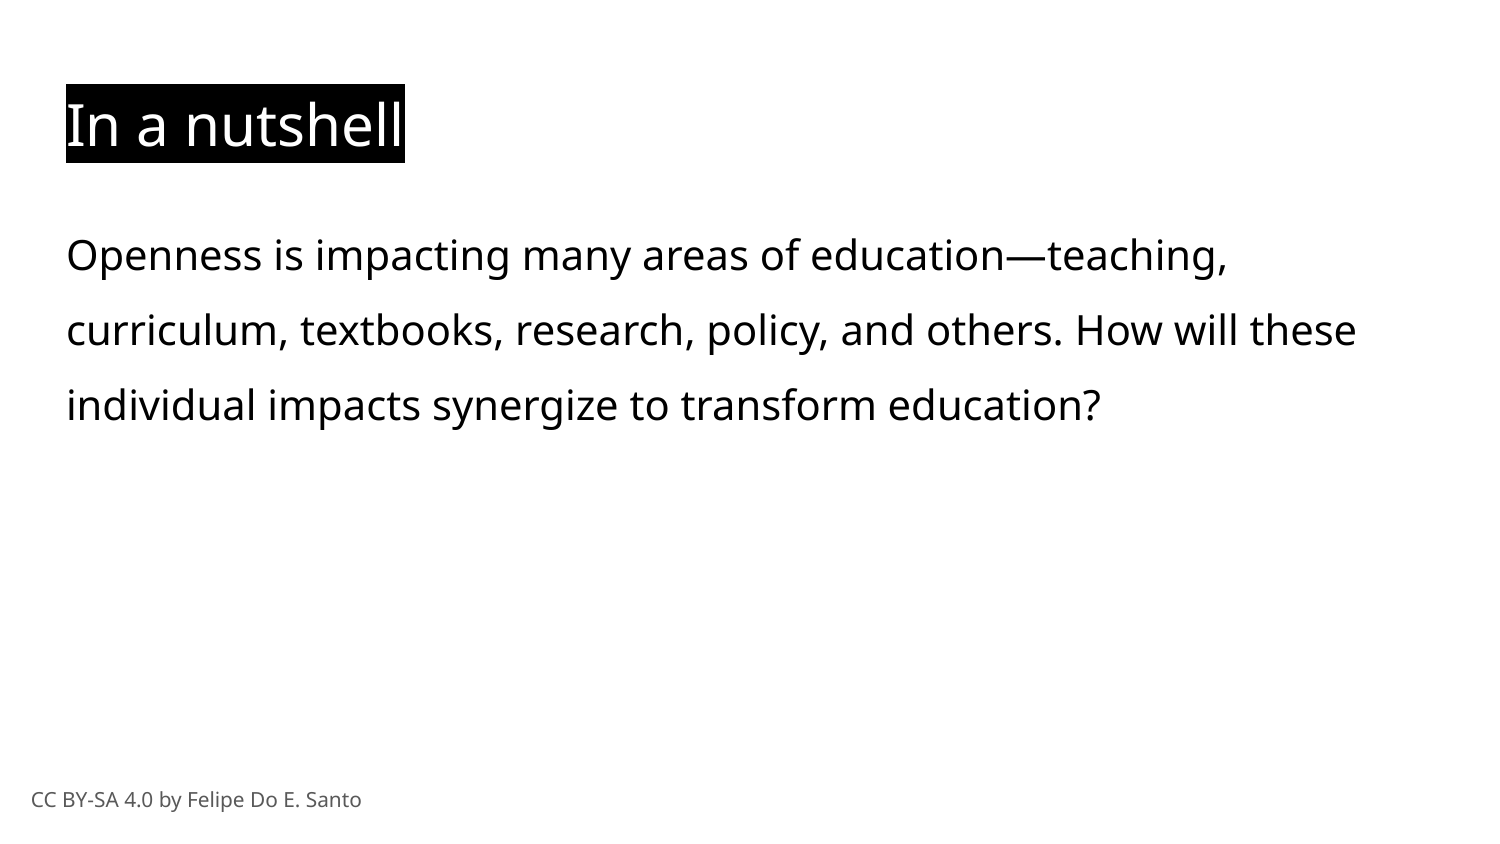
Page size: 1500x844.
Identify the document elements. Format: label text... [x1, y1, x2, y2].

text_box CC BY-SA 4.0 by Felipe Do E. Santo [15, 771, 421, 826]
title In a nutshell [51, 72, 1449, 167]
list Openness is impacting many areas of education—teaching, curriculum, textbooks, research, policy, and others. How will these individual impacts synergize to transform education? [51, 189, 1449, 750]
